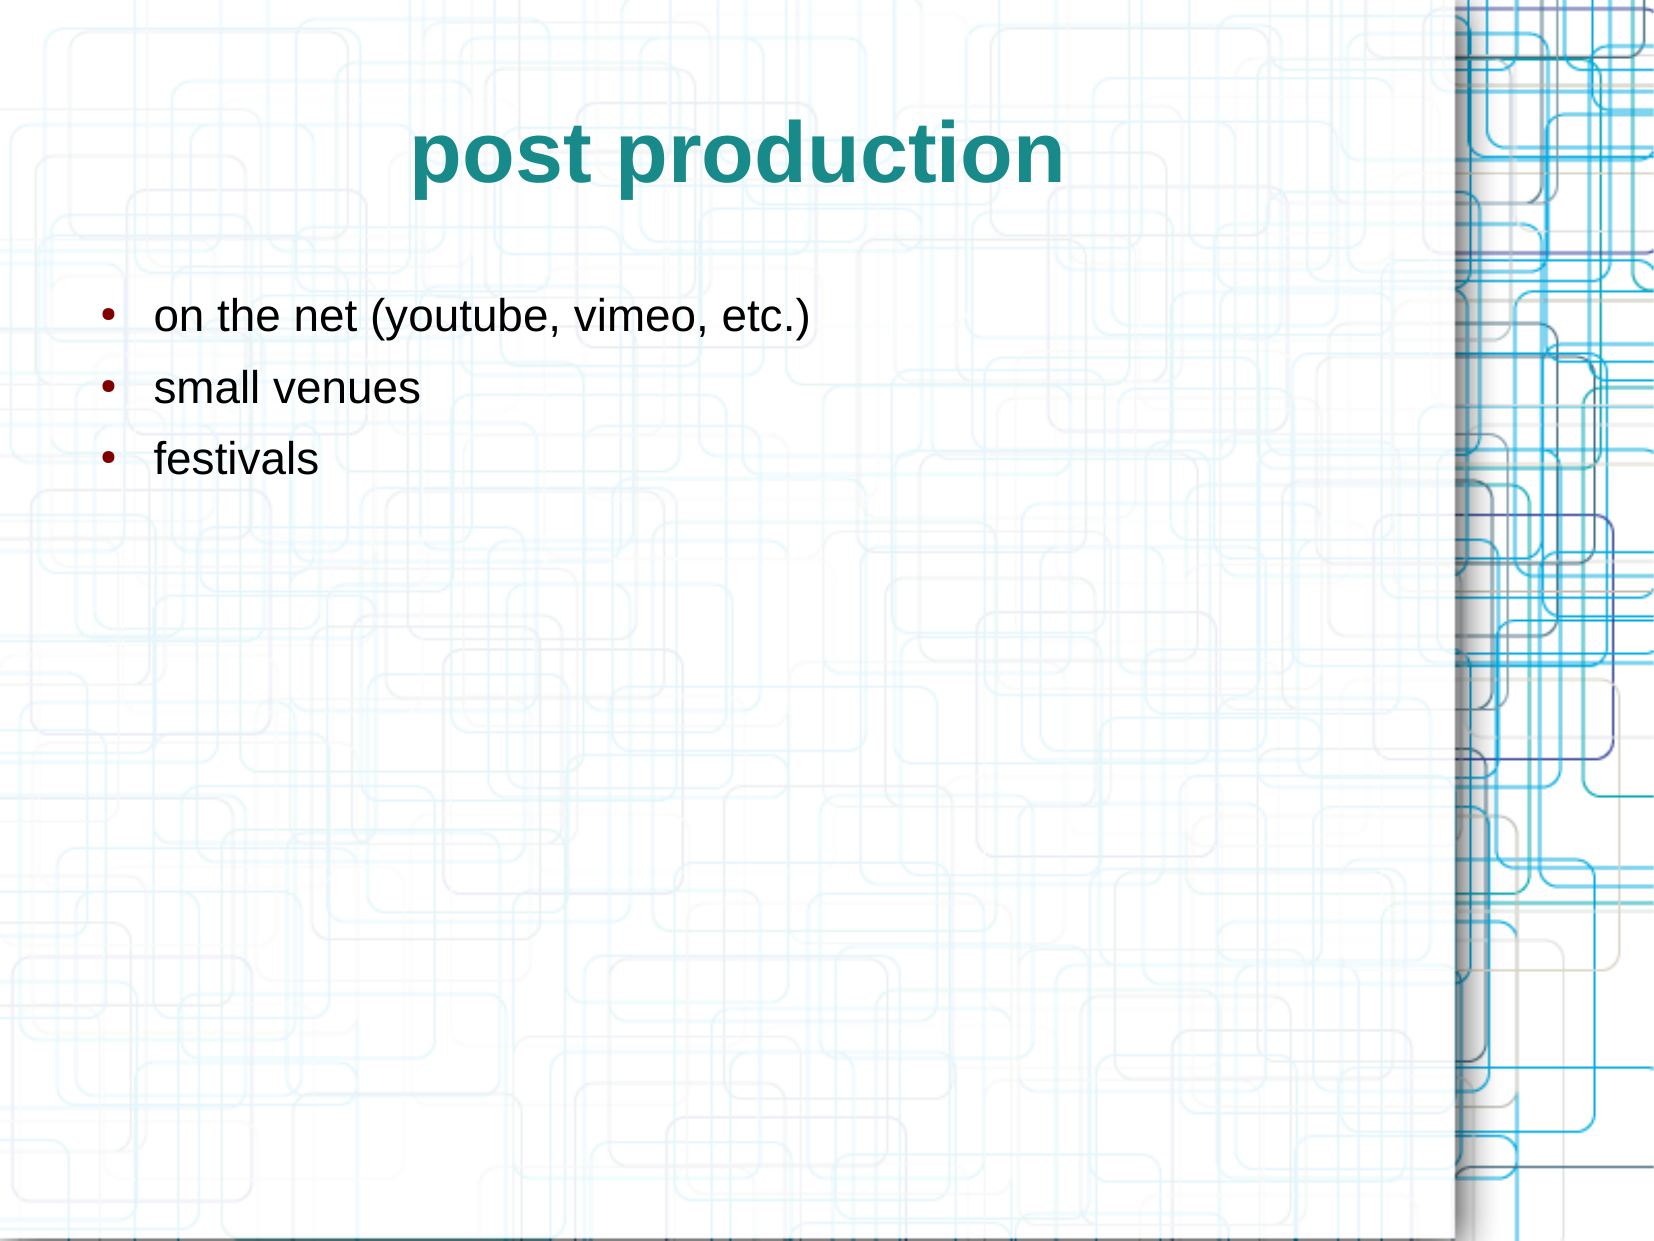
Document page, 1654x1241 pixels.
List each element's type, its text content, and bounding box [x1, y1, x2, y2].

picture [0, 0, 1654, 1241]
list on the net (youtube, vimeo, etc.) small venues festivals [82, 290, 1418, 1109]
title post production [59, 49, 1418, 257]
